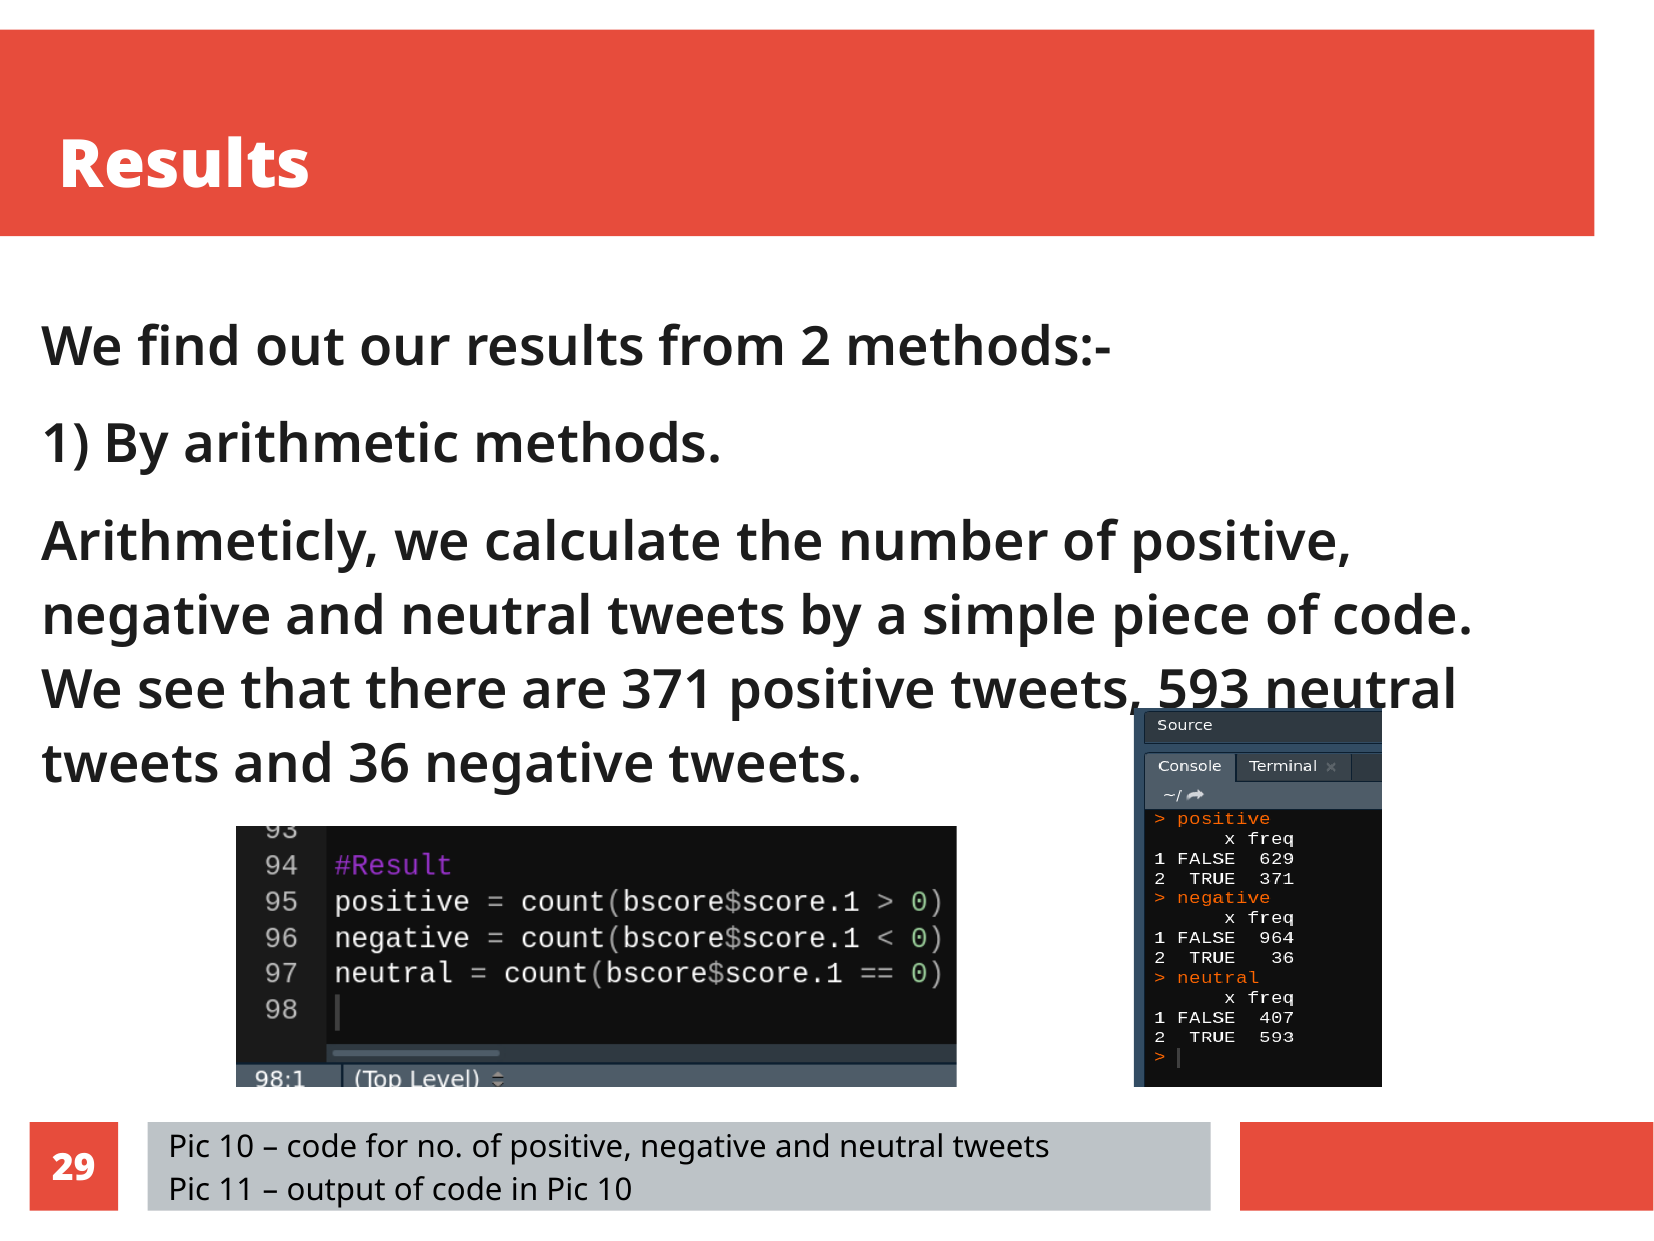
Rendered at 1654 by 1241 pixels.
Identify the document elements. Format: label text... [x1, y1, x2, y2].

picture [1133, 708, 1382, 1087]
title Results [59, 59, 1595, 207]
picture [236, 826, 957, 1087]
text_box Pic 10 – code for no. of positive, negative and neutral tweets Pic 11 – output of code in Pic 10 [153, 1116, 1205, 1217]
list We find out our results from 2 methods:- 1) By arithmetic methods. Arithmeticly, we calculate the number of positive, negative and neutral tweets by a simple piece of code. We see that there are 371 positive tweets, 593 neutral tweets and 36 negative tweets. [41, 307, 1548, 1075]
